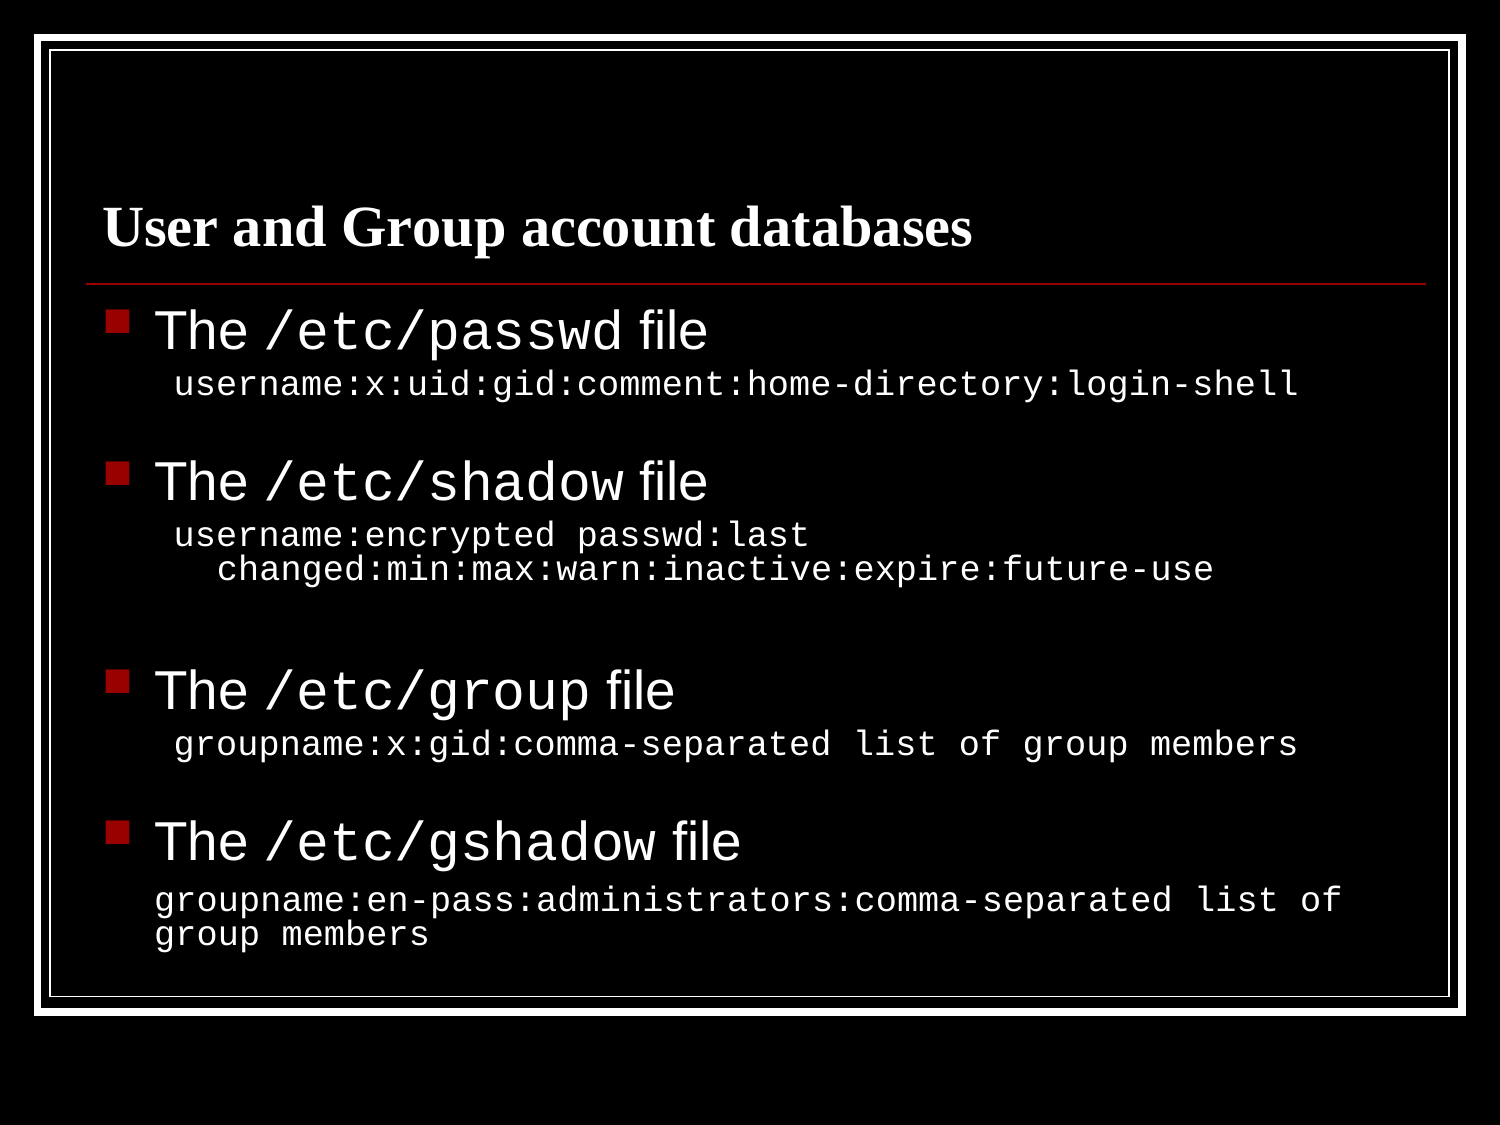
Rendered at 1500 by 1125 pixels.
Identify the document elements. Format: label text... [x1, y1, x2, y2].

title User and Group account databases [87, 77, 1426, 266]
list The /etc/passwd file username:x:uid:gid:comment:home-directory:login-shell The /etc/shadow file username:encrypted passwd:last changed:min:max:warn:inactive:expire:future-use The /etc/group file groupname:x:gid:comma-separated list of group members The /etc/gshadow file groupname:en-pass:administrators:comma-separated list of group members [87, 299, 1426, 963]
